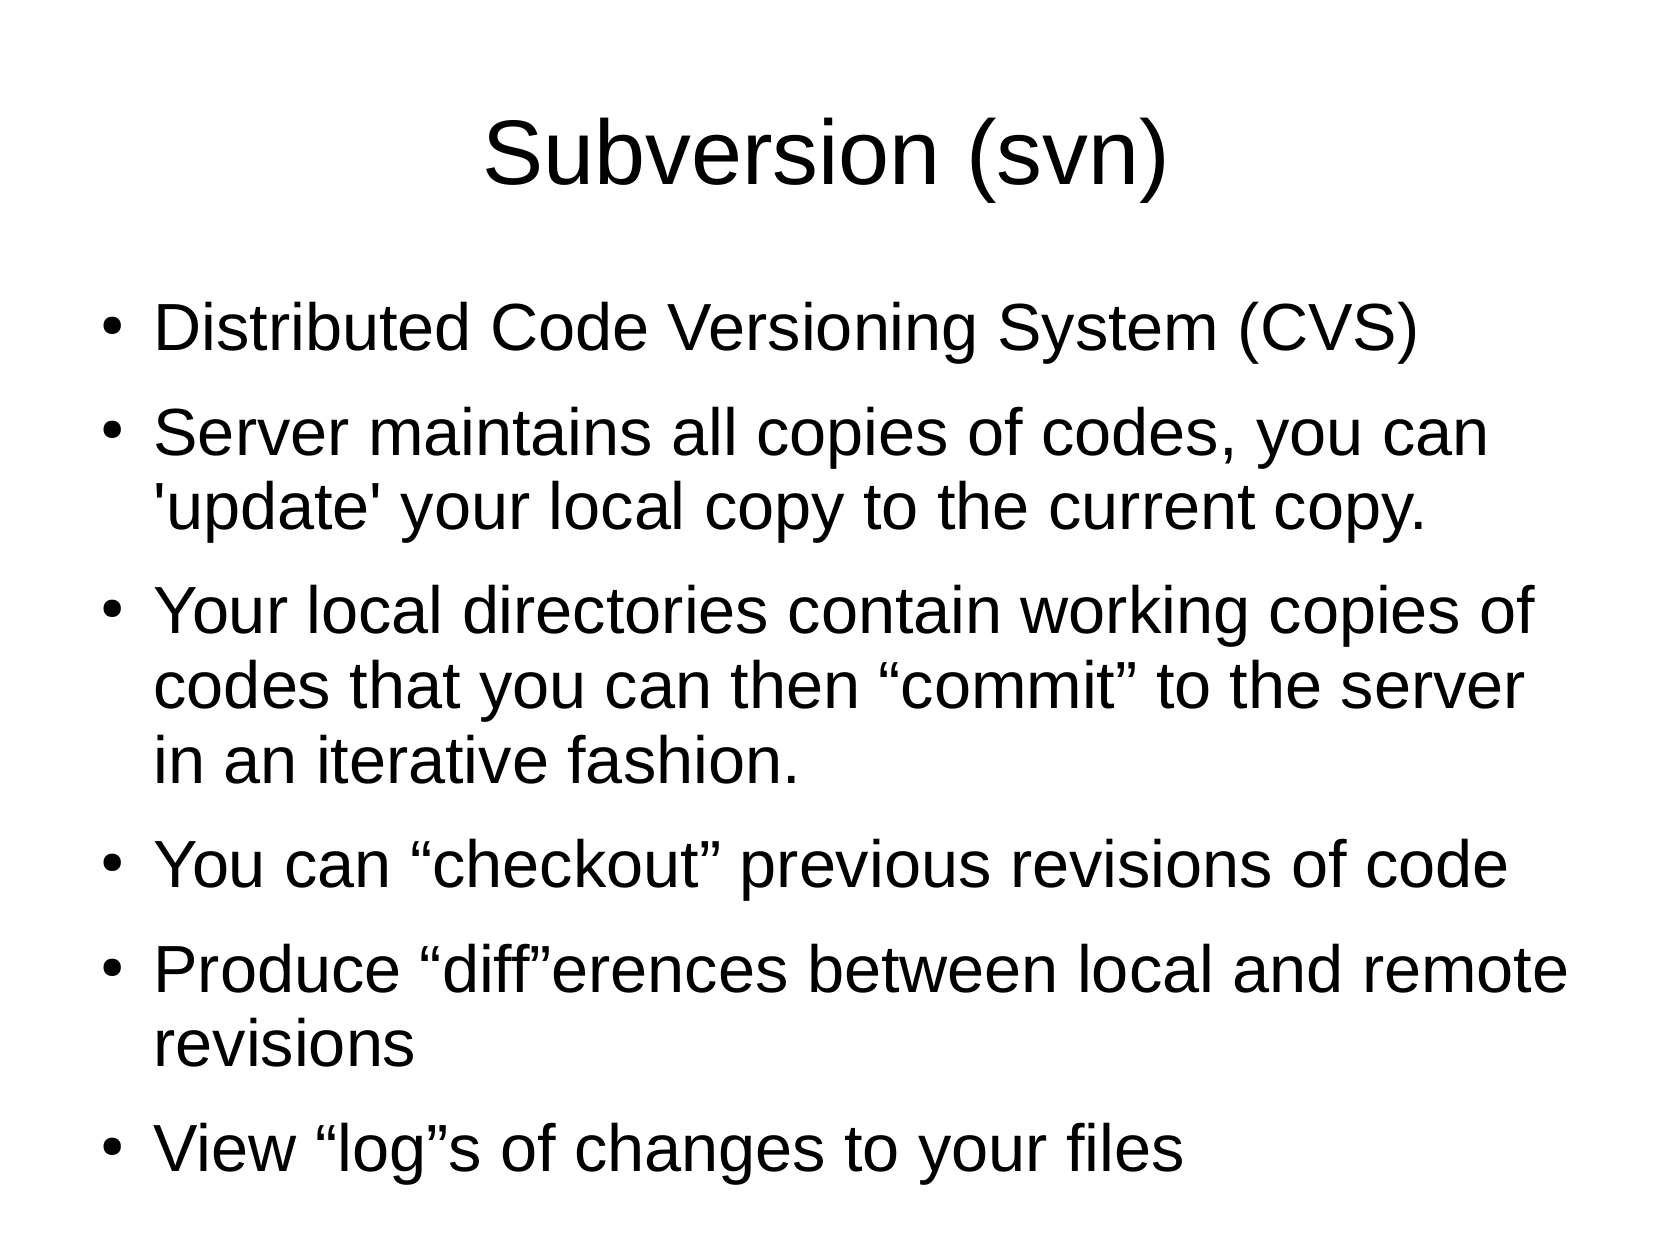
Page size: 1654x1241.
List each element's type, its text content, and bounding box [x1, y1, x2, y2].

list Distributed Code Versioning System (CVS) Server maintains all copies of codes, you can 'update' your local copy to the current copy. Your local directories contain working copies of codes that you can then “commit” to the server in an iterative fashion. You can “checkout” previous revisions of code Produce “diff”erences between local and remote revisions View “log”s of changes to your files [82, 290, 1571, 1181]
title Subversion (svn) [82, 56, 1571, 250]
